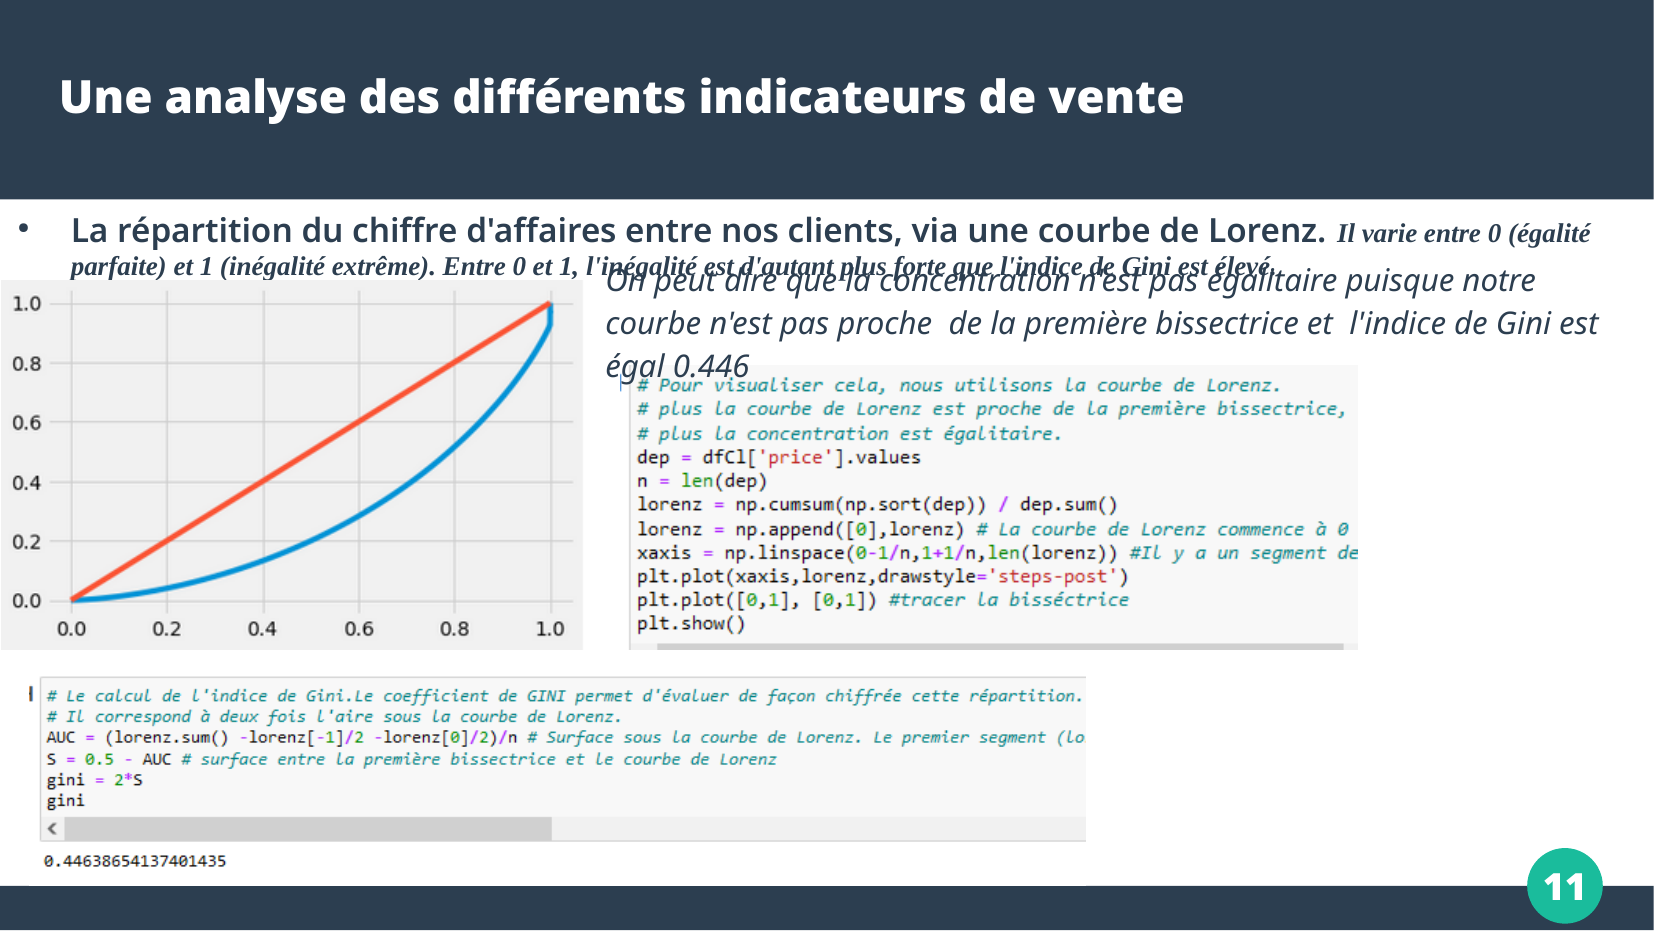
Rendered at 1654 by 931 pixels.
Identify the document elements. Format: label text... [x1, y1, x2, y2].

picture [624, 365, 633, 375]
text_box On peut dire que la concentration n'est pas égalitaire puisque notre courbe n'est pas proche de la première bissectrice et l'indice de Gini est égal 0.446 [590, 280, 1625, 365]
title Une analyse des différents indicateurs de vente [59, 37, 1595, 155]
picture [29, 674, 1086, 886]
picture [737, 365, 745, 375]
picture [677, 365, 686, 375]
picture [642, 365, 651, 375]
picture [620, 365, 1358, 650]
list La répartition du chiffre d'affaires entre nos clients, via une courbe de Lorenz. Il varie entre 0 (égalité parfaite) et 1 (inégalité extrême). Entre 0 et 1, l'inégalité est d'autant plus forte que l'indice de Gini est élevé. [0, 206, 1653, 886]
picture [1, 280, 591, 650]
